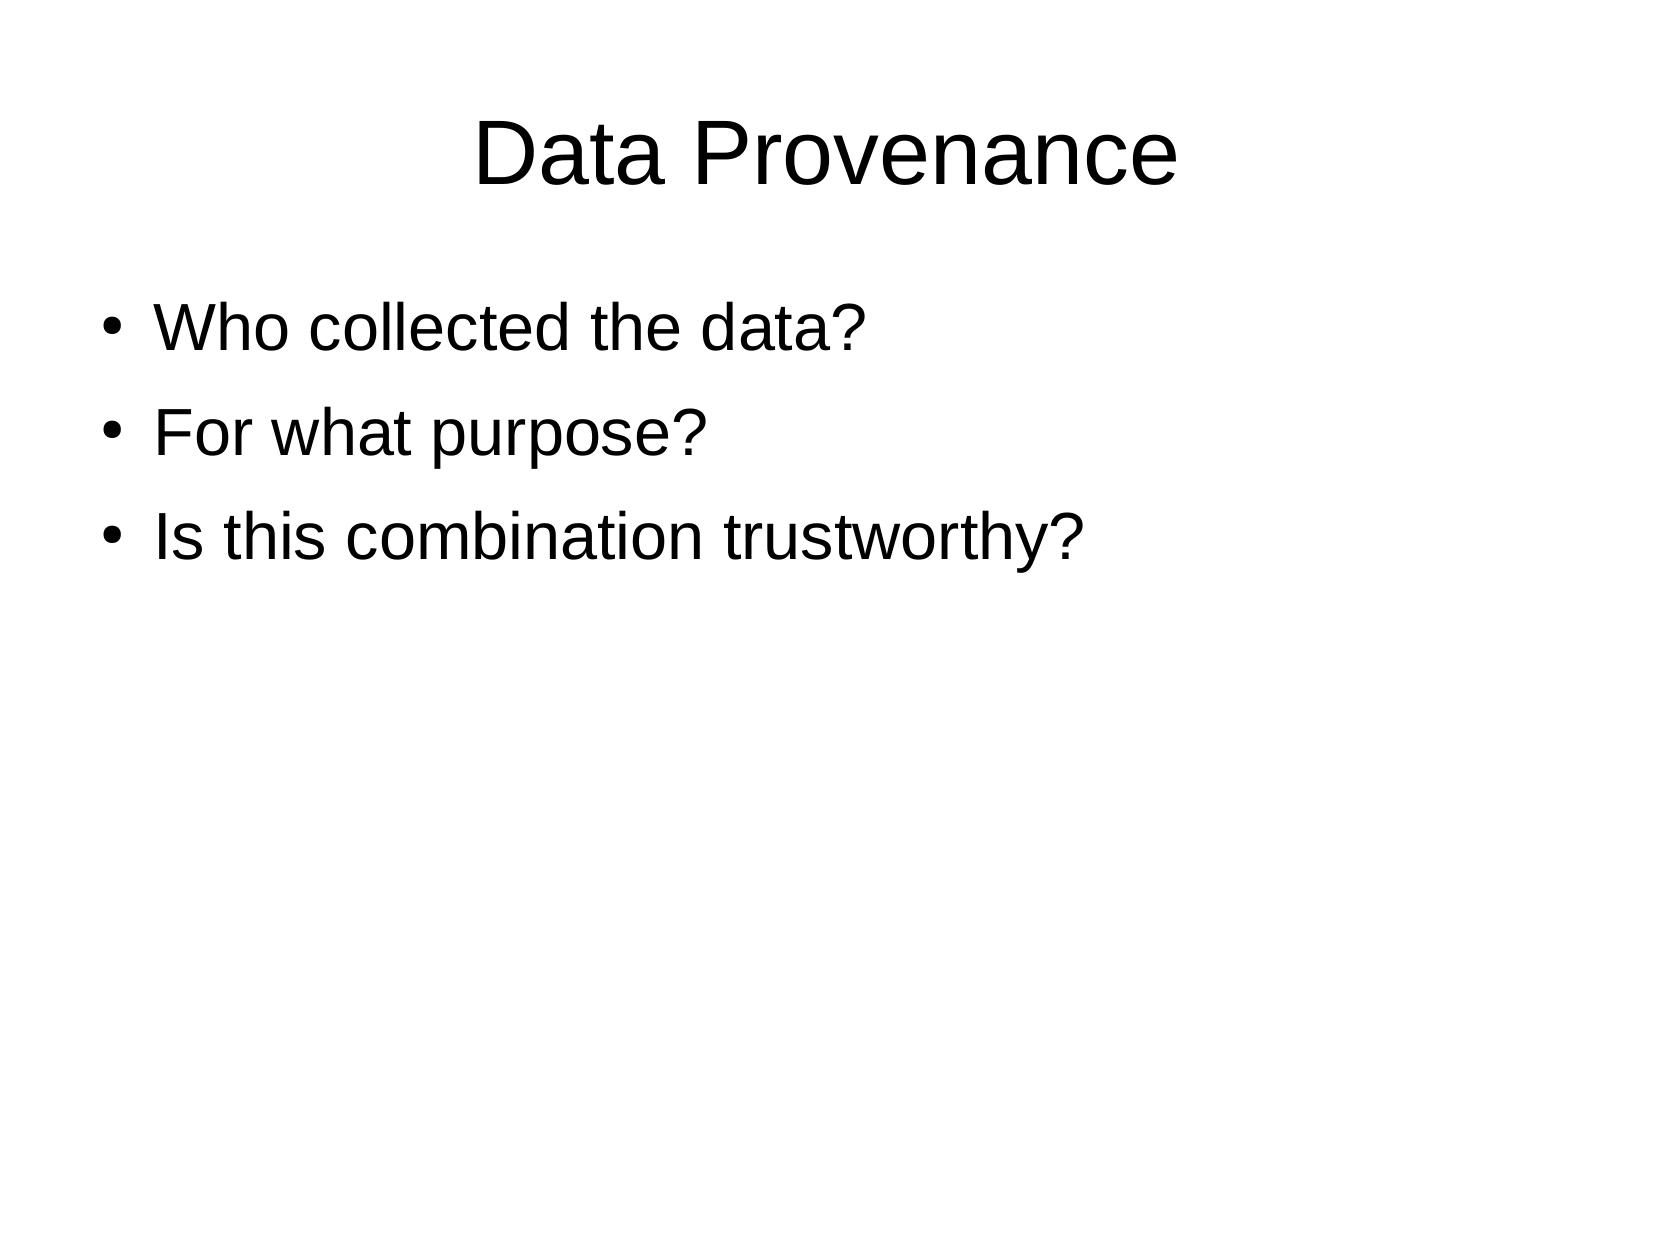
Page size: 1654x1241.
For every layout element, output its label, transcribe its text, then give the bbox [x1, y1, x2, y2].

list Who collected the data? For what purpose? Is this combination trustworthy? [82, 290, 1571, 1109]
title Data Provenance [82, 49, 1571, 257]
